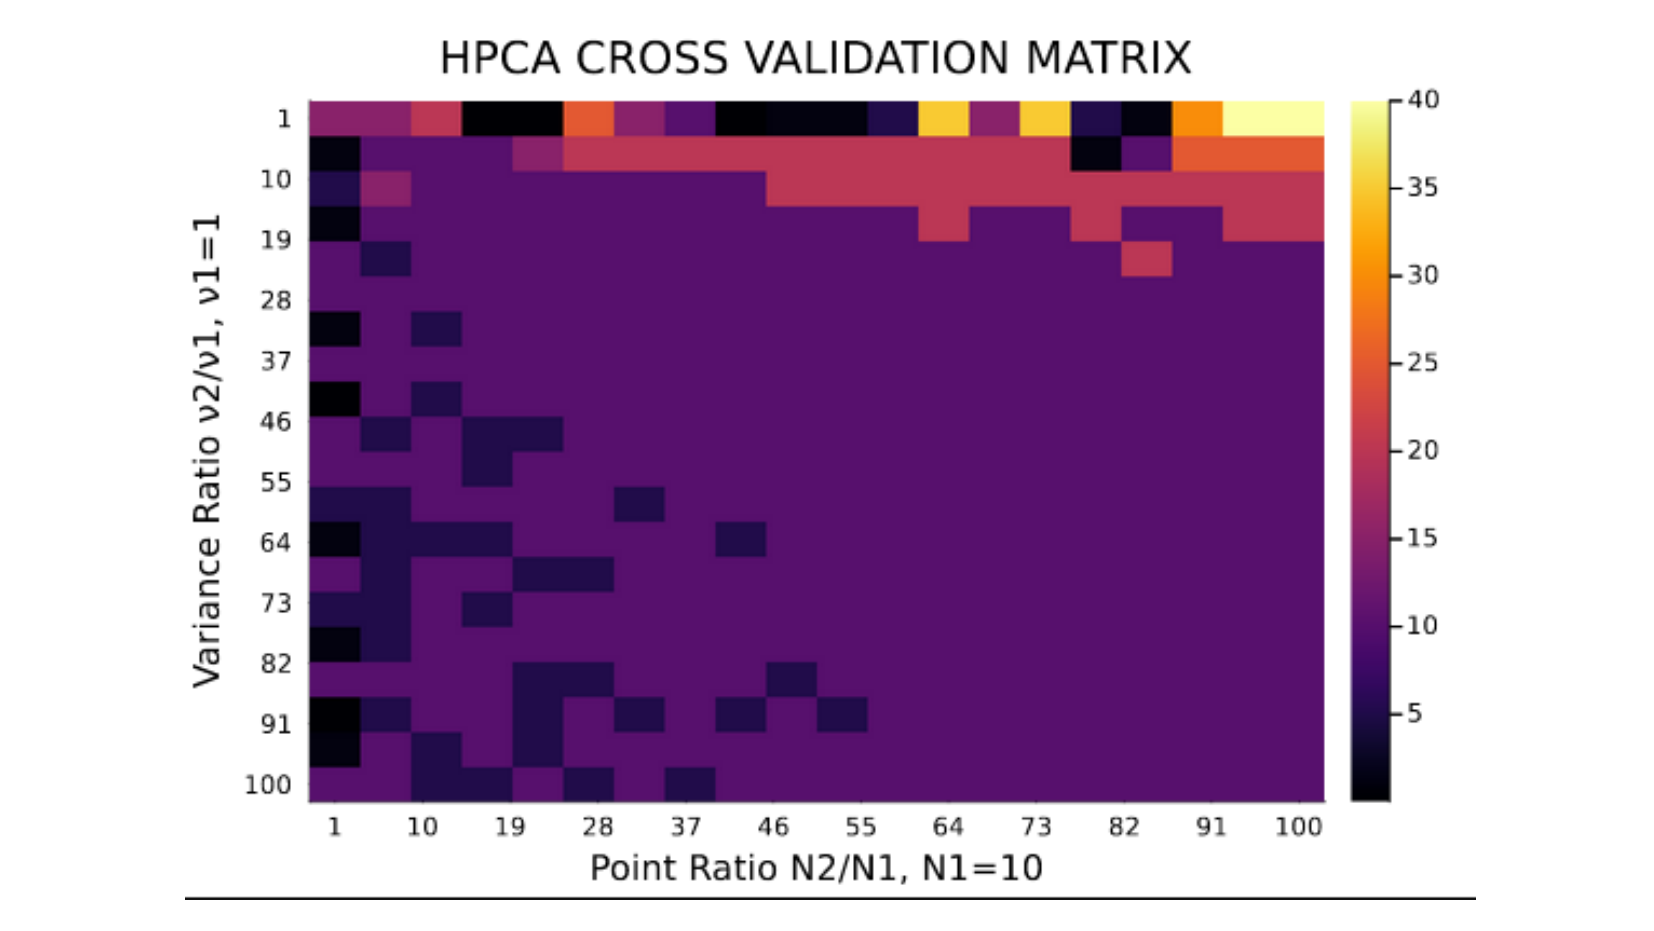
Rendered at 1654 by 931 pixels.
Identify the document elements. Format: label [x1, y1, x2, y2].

picture [185, 37, 1476, 901]
